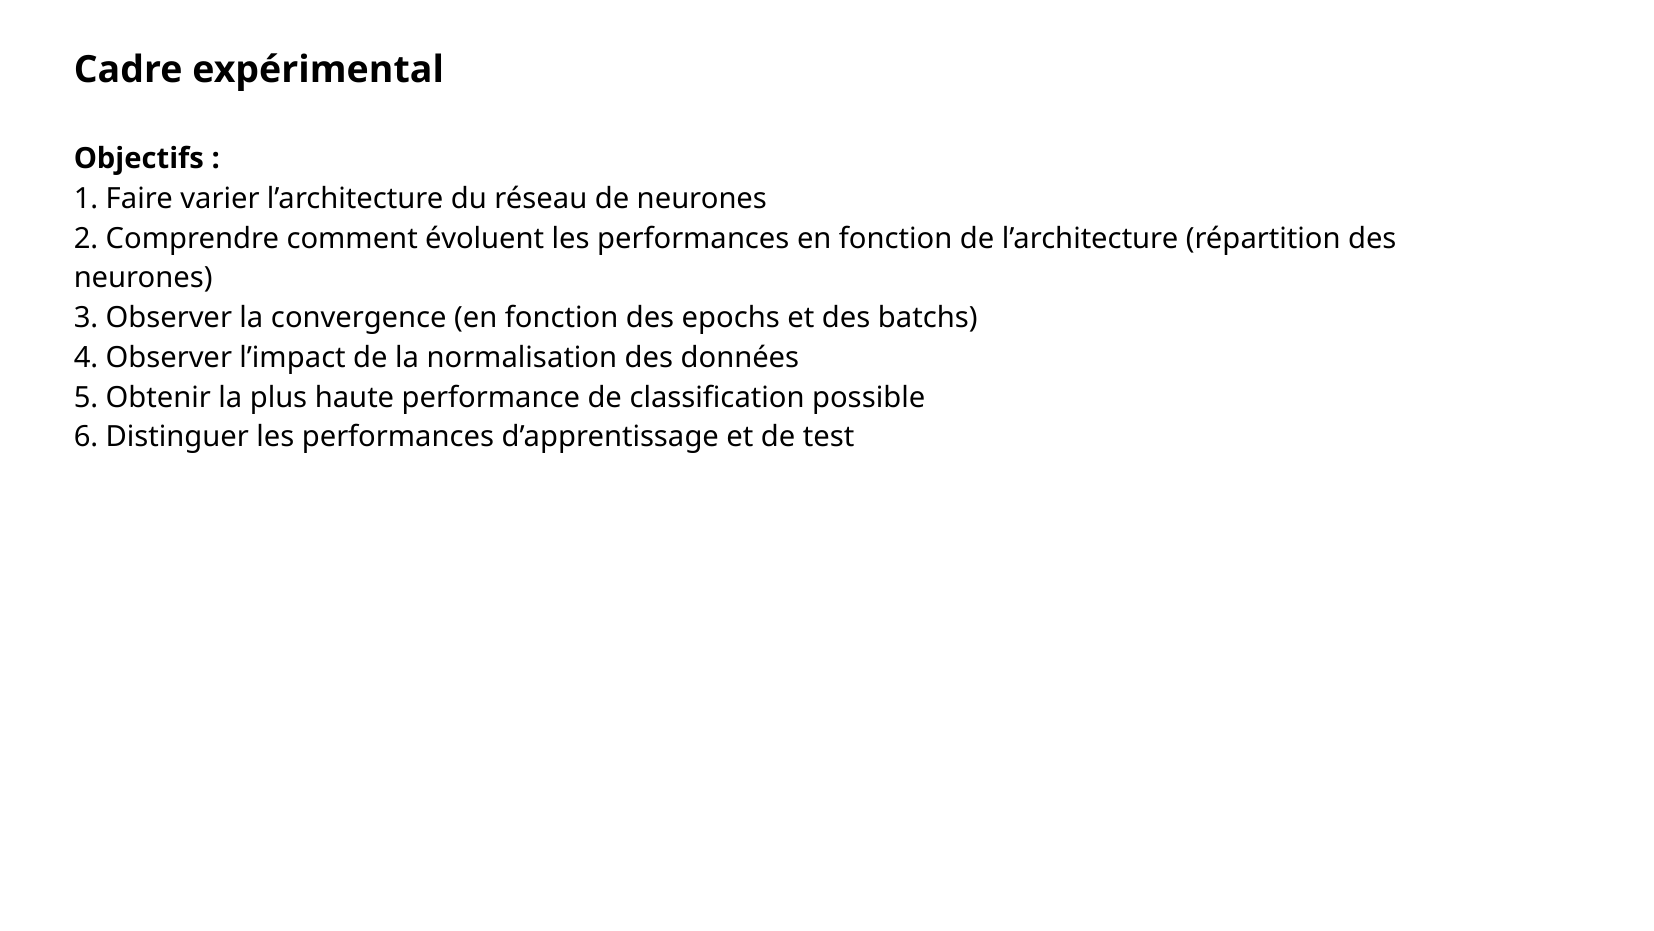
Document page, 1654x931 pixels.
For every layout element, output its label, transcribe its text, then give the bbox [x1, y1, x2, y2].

text_box Cadre expérimental [59, 35, 1536, 93]
text_box Objectifs : 1. Faire varier l’architecture du réseau de neurones 2. Comprendre comment évoluent les performances en fonction de l’architecture (répartition des neurones) 3. Observer la convergence (en fonction des epochs et des batchs) 4. Observer l’impact de la normalisation des données 5. Obtenir la plus haute performance de classification possible 6. Distinguer les performances d’apprentissage et de test [59, 129, 1536, 637]
